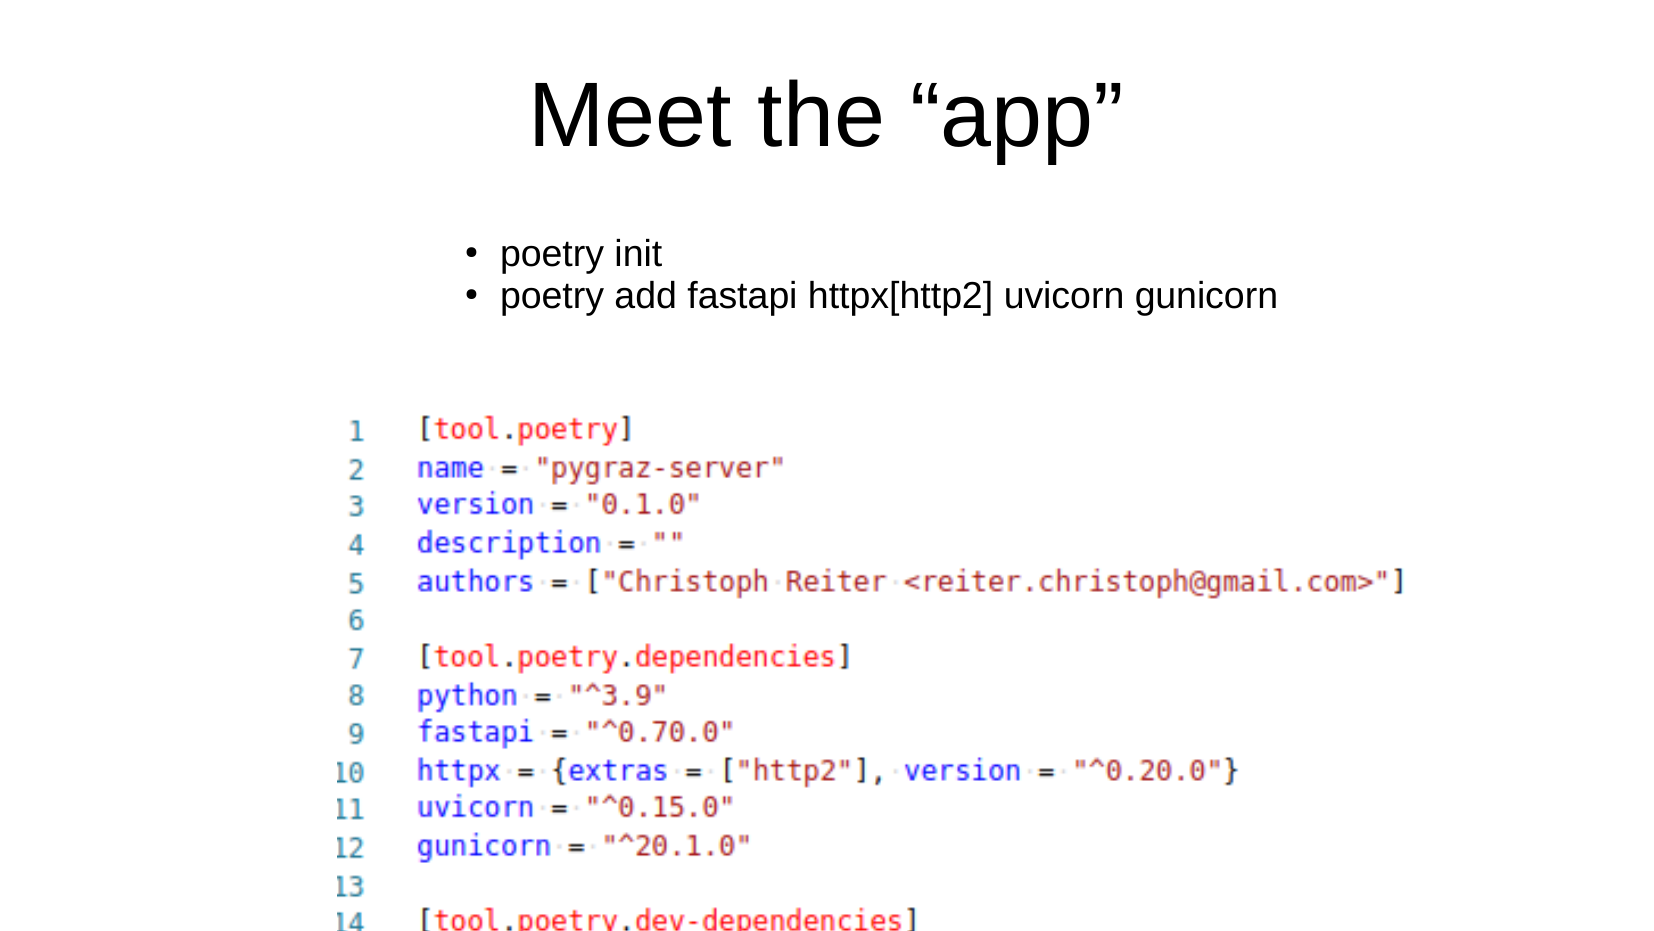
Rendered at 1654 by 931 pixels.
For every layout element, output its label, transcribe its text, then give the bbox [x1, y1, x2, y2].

text_box poetry init poetry add fastapi httpx[http2] uvicorn gunicorn [450, 225, 1294, 324]
picture [337, 412, 1434, 931]
title Meet the “app” [82, 37, 1571, 193]
